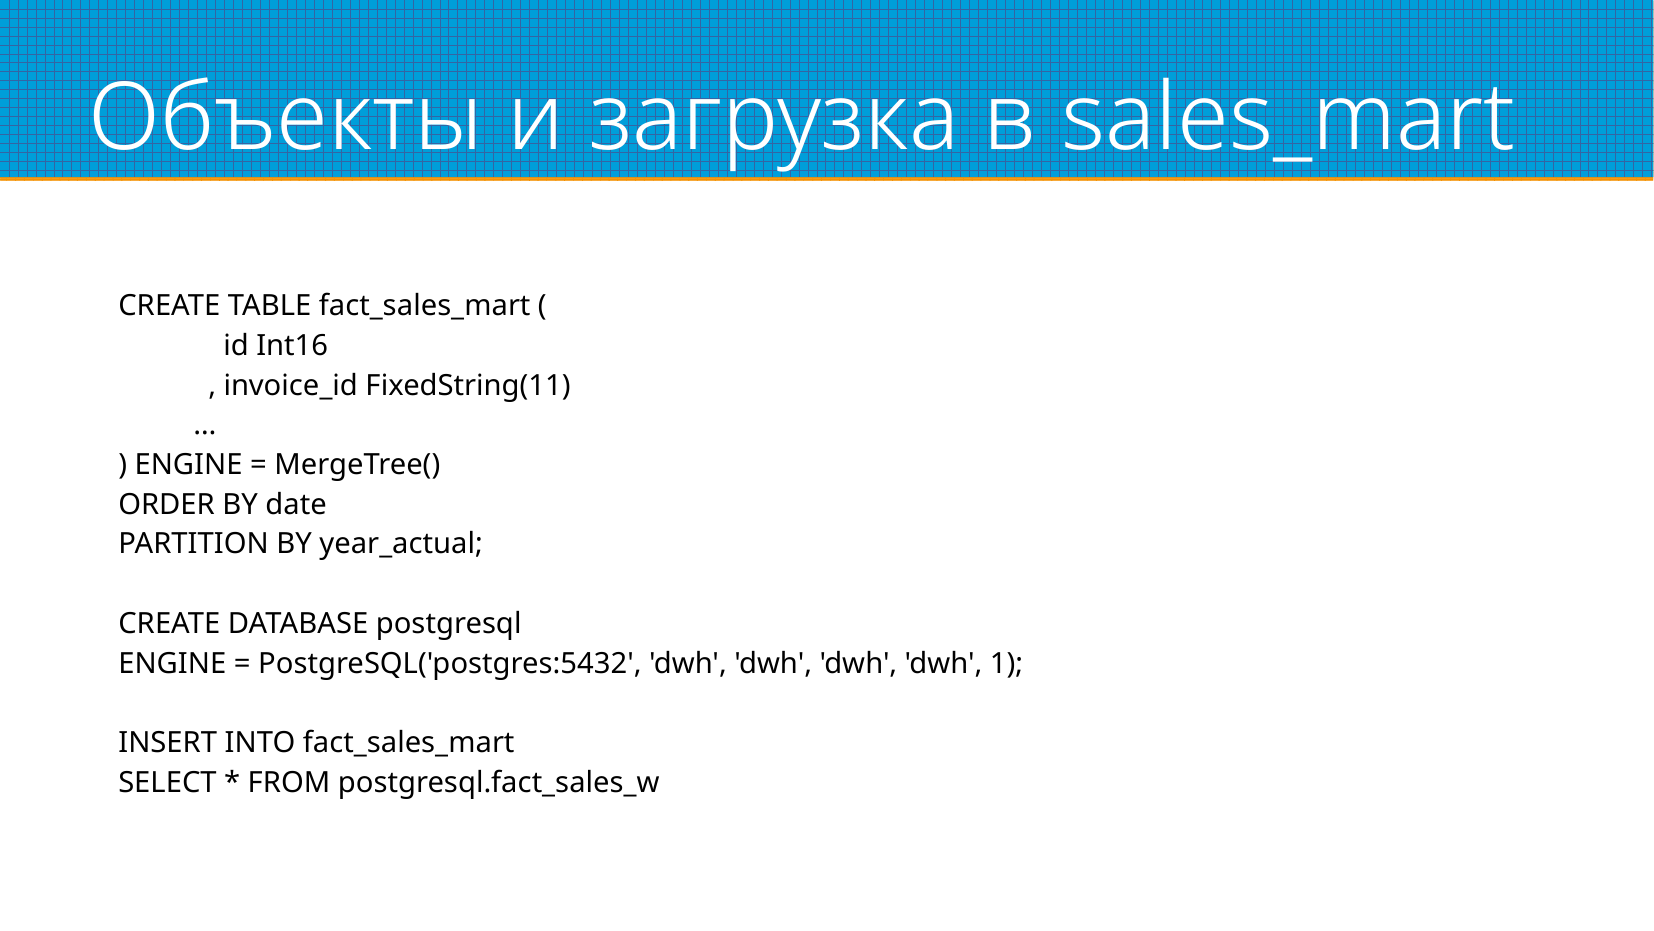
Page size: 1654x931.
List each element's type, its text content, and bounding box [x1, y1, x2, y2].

text_box CREATE TABLE fact_sales_mart ( id Int16 , invoice_id FixedString(11) … ) ENGINE = MergeTree() ORDER BY date PARTITION BY year_actual; CREATE DATABASE postgresql ENGINE = PostgreSQL('postgres:5432', 'dwh', 'dwh', 'dwh', 'dwh', 1); INSERT INTO fact_sales_mart SELECT * FROM postgresql.fact_sales_w [112, 278, 1163, 847]
title Объекты и загрузка в sales_mart [88, 14, 1565, 178]
